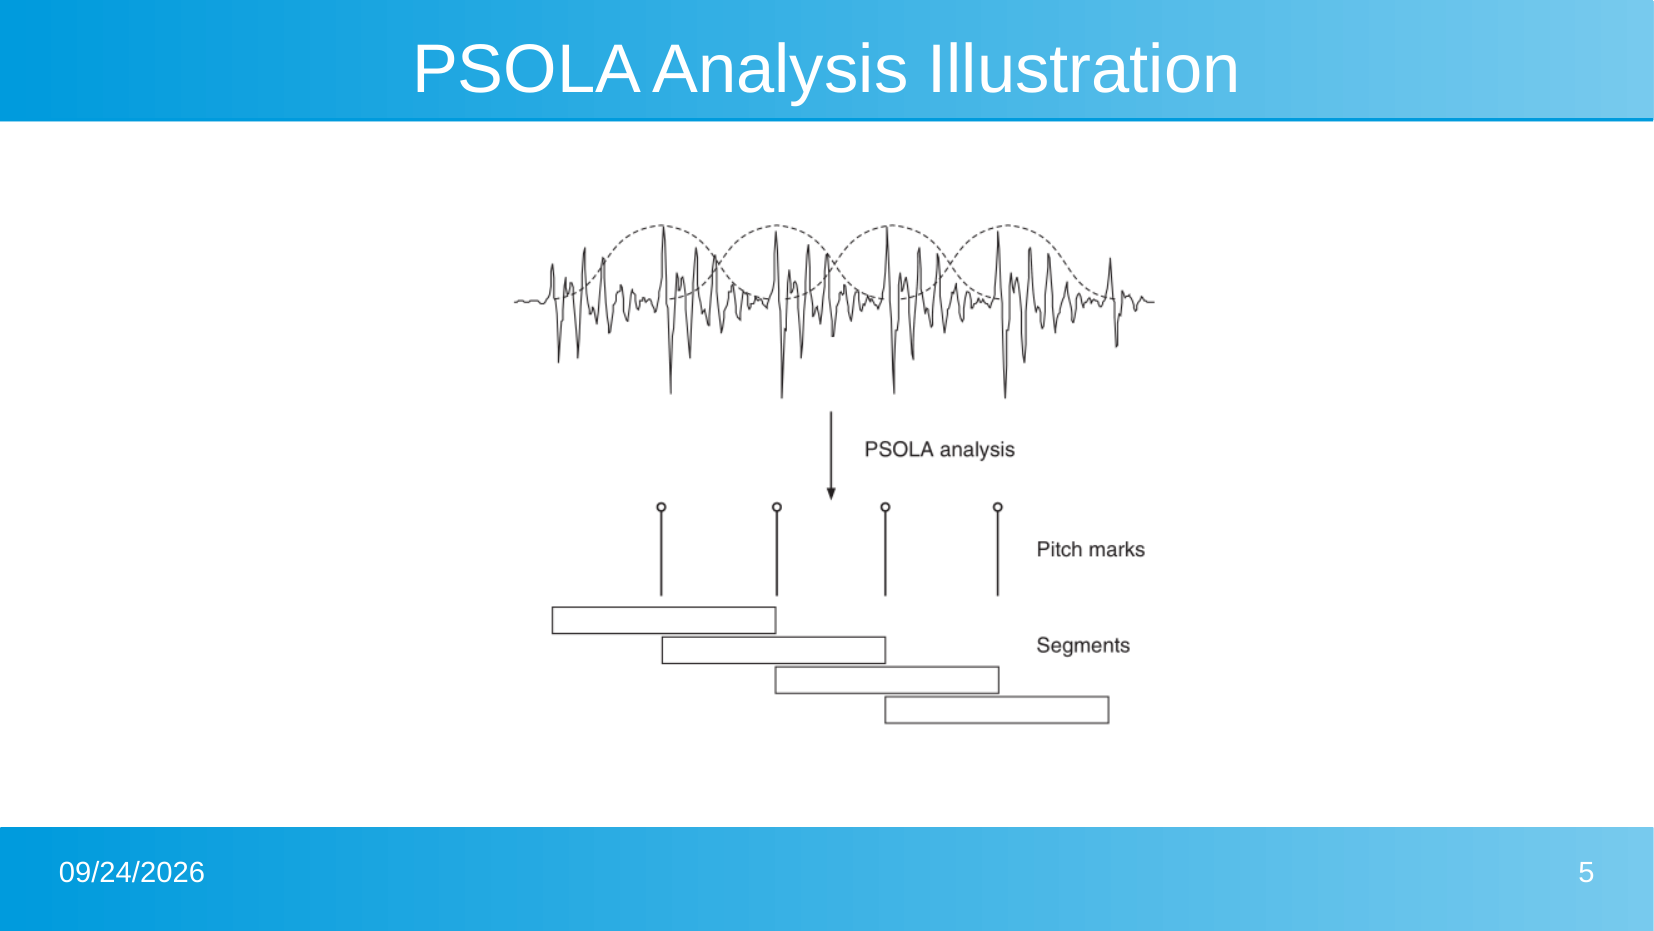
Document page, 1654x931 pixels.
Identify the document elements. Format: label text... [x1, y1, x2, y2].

picture [478, 213, 1176, 737]
title PSOLA Analysis Illustration [59, 29, 1595, 108]
